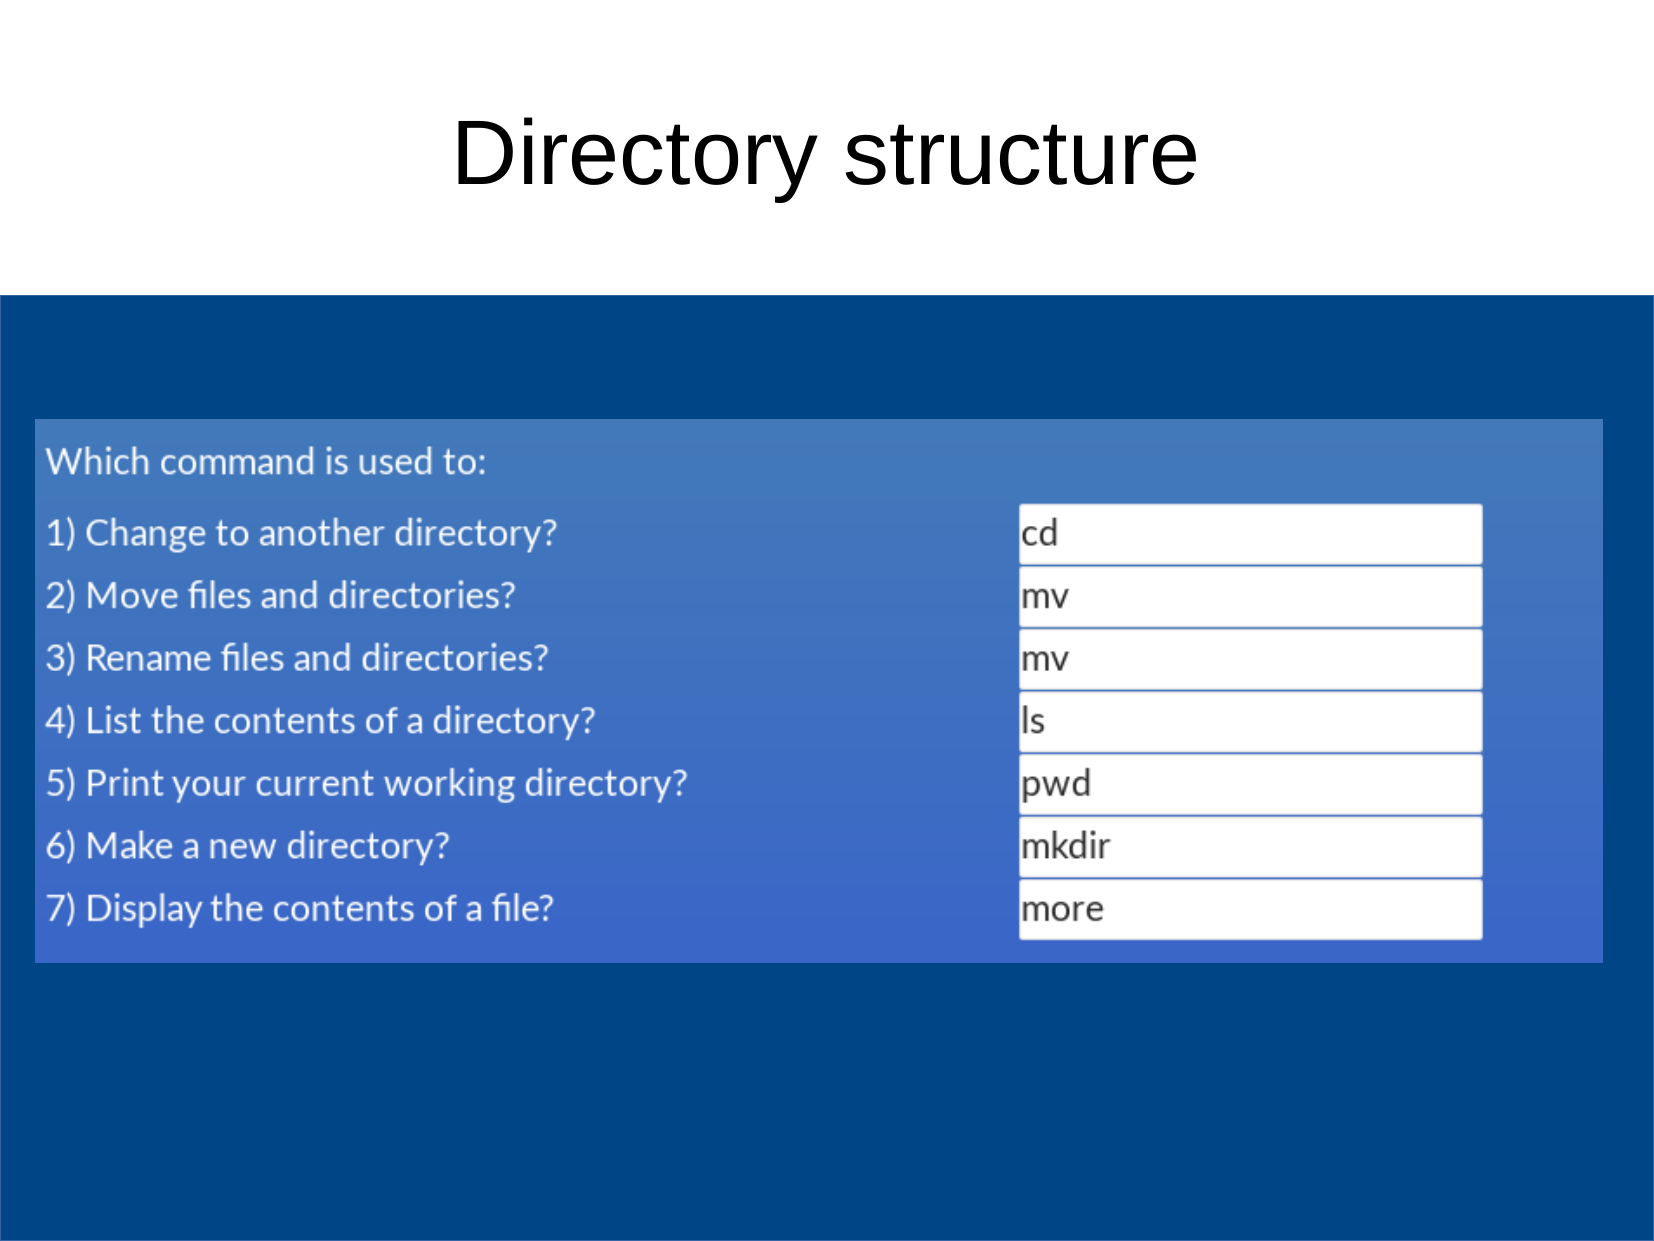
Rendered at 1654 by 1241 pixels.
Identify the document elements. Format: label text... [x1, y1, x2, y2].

title Directory structure [82, 49, 1571, 257]
picture [35, 419, 1603, 963]
text_box [0, 295, 1654, 1241]
